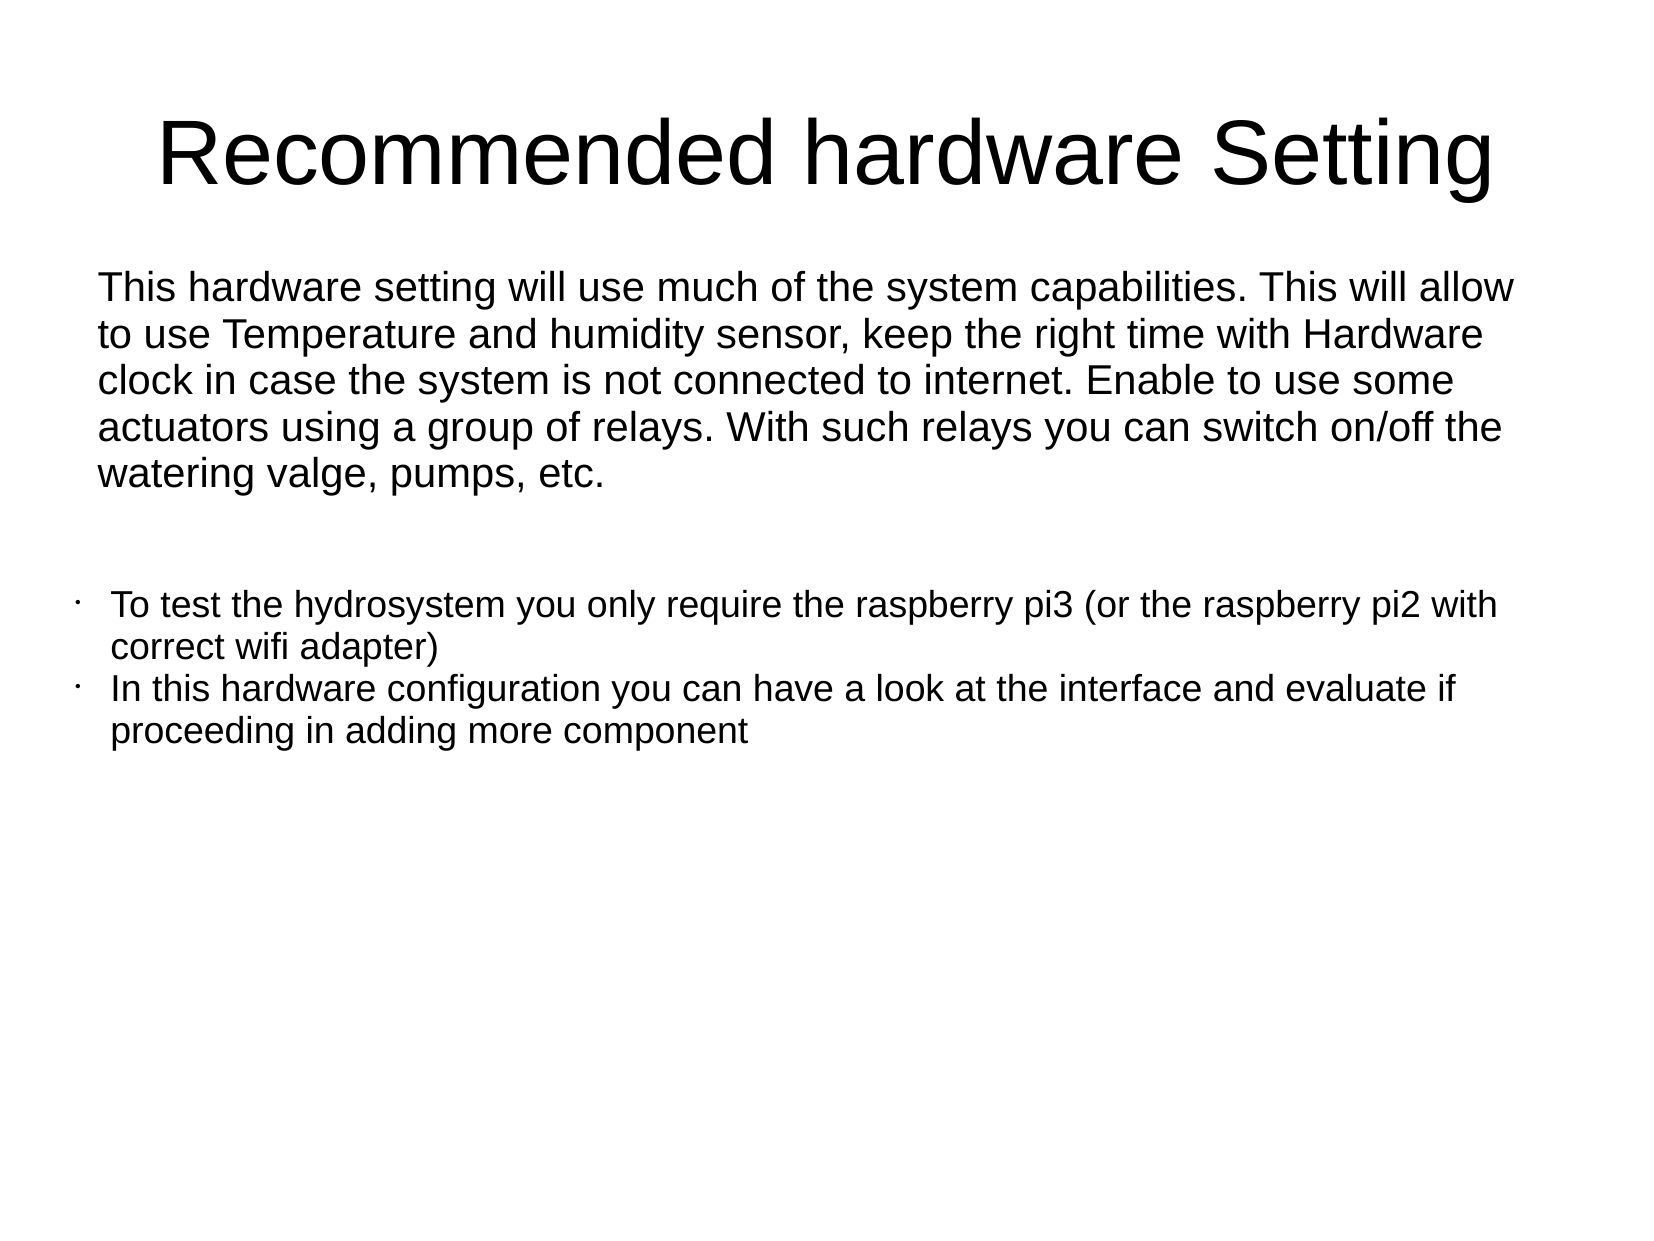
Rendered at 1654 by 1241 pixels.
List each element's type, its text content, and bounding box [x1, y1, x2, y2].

subtitle To test the hydrosystem you only require the raspberry pi3 (or the raspberry pi2 with correct wifi adapter) In this hardware configuration you can have a look at the interface and evaluate if proceeding in adding more component [75, 510, 1564, 826]
text_box This hardware setting will use much of the system capabilities. This will allow to use Temperature and humidity sensor, keep the right time with Hardware clock in case the system is not connected to internet. Enable to use some actuators using a group of relays. With such relays you can switch on/off the watering valge, pumps, etc. [82, 256, 1561, 507]
title Recommended hardware Setting [82, 49, 1571, 257]
